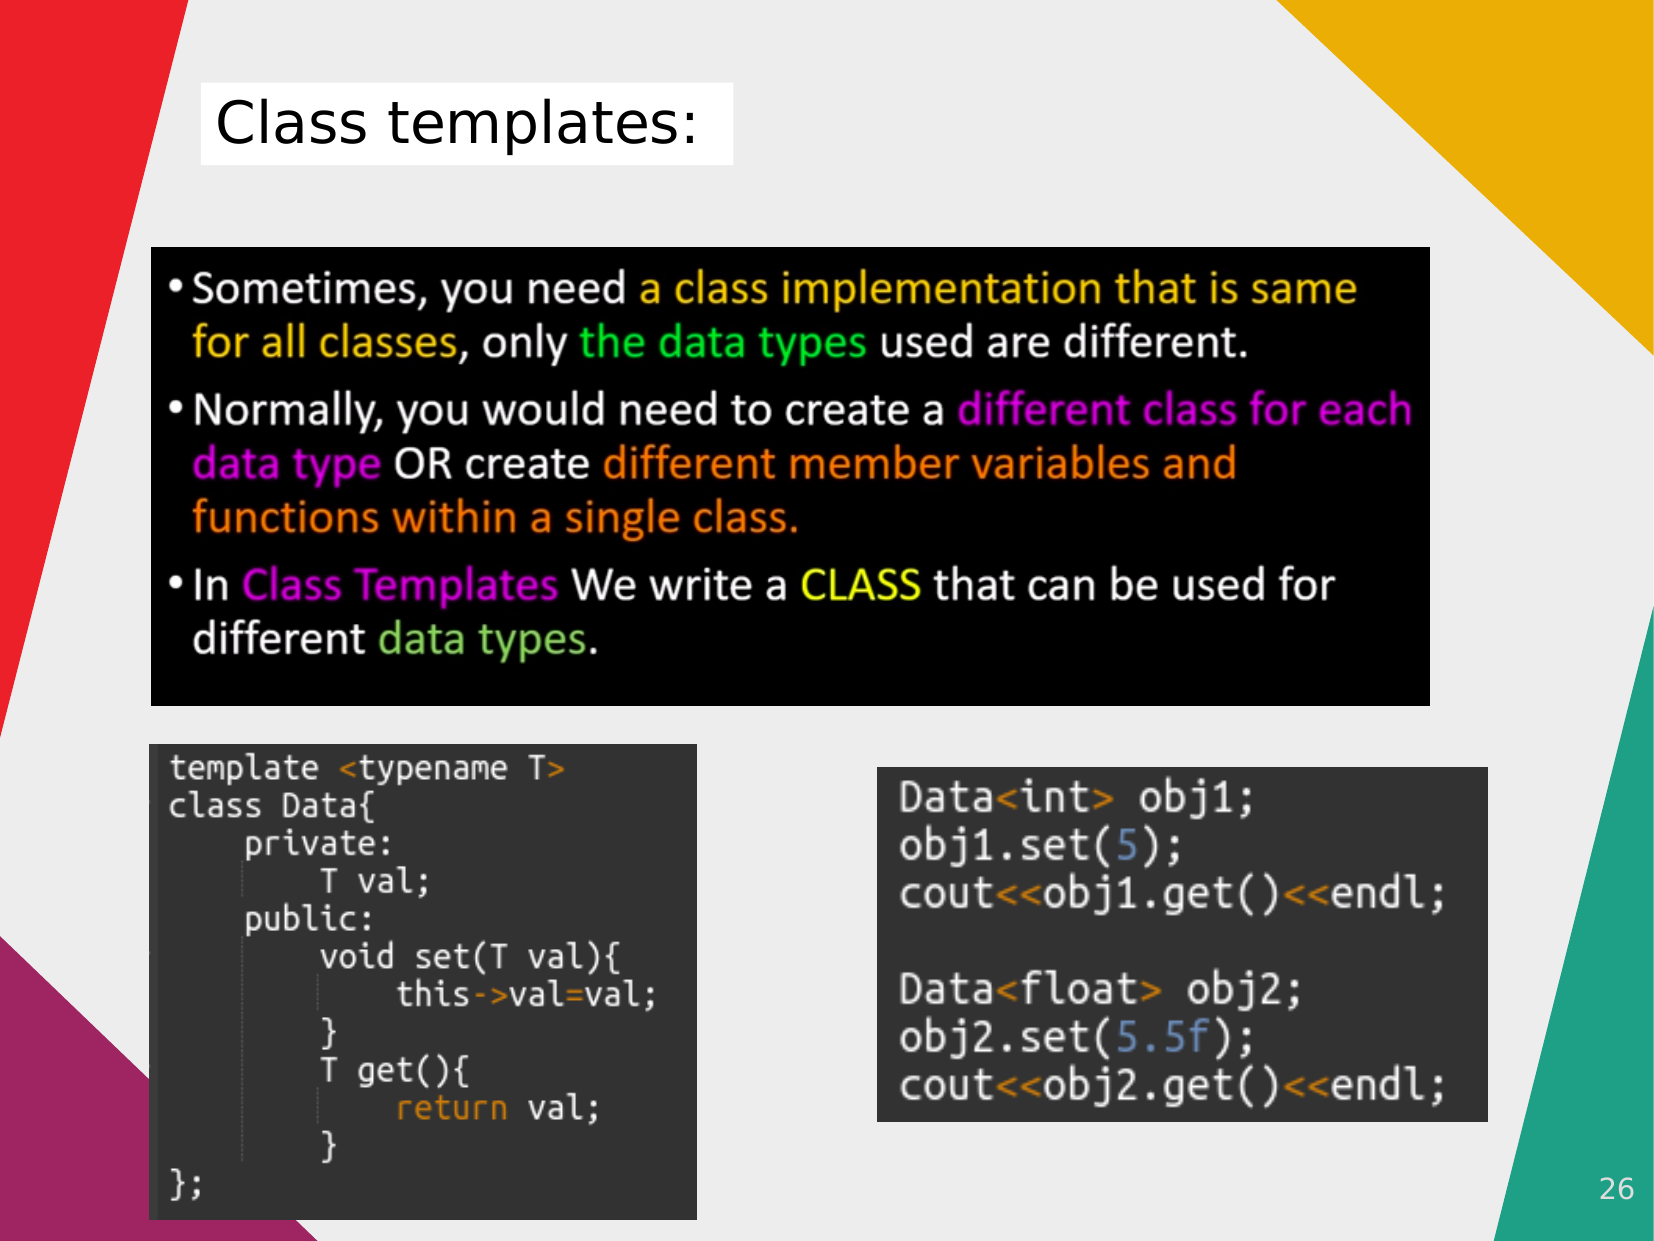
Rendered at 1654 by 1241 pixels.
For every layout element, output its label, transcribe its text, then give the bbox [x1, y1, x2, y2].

picture [877, 767, 1488, 1123]
picture [151, 247, 1430, 706]
text_box Class templates: [200, 82, 734, 166]
picture [149, 744, 697, 1220]
